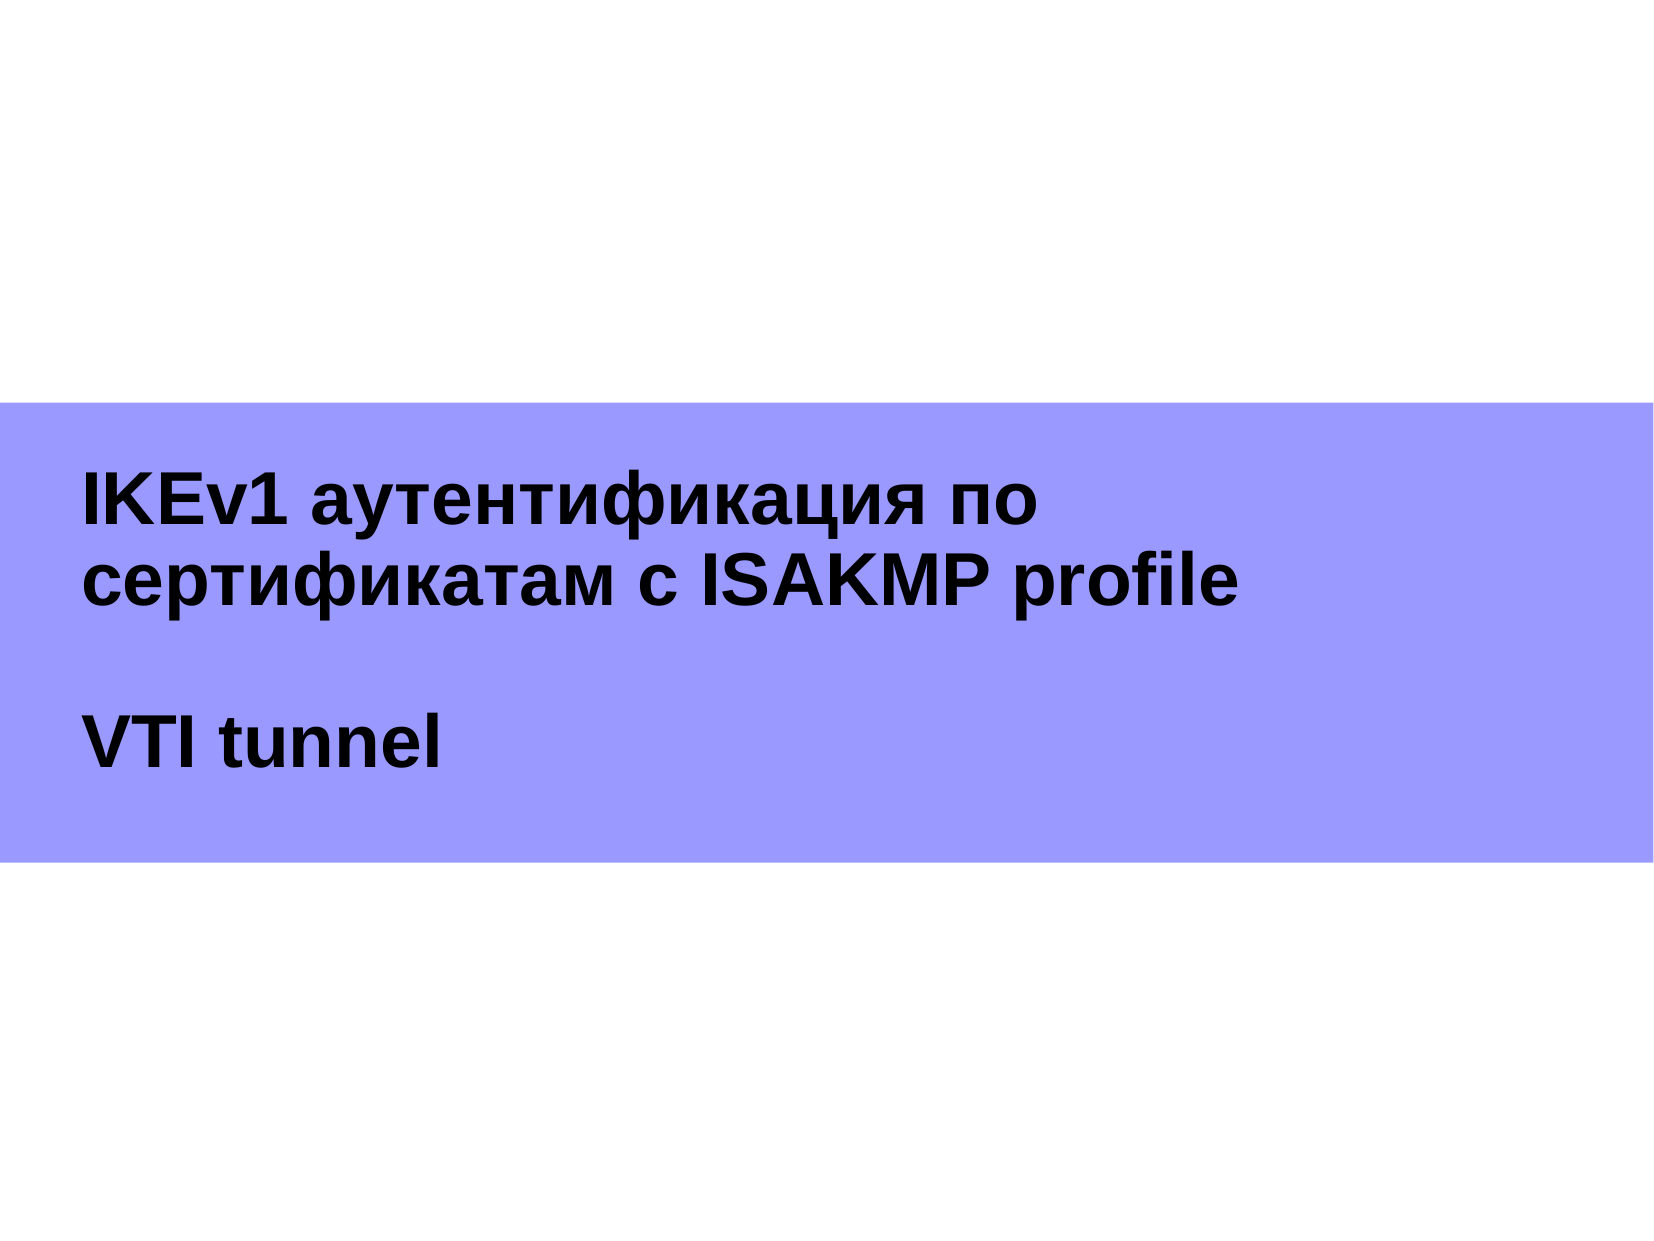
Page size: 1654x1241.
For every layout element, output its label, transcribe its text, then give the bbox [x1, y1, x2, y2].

text_box IKEv1 аутентификация по сертификатам с ISAKMP profile VTI tunnel [67, 452, 1530, 803]
